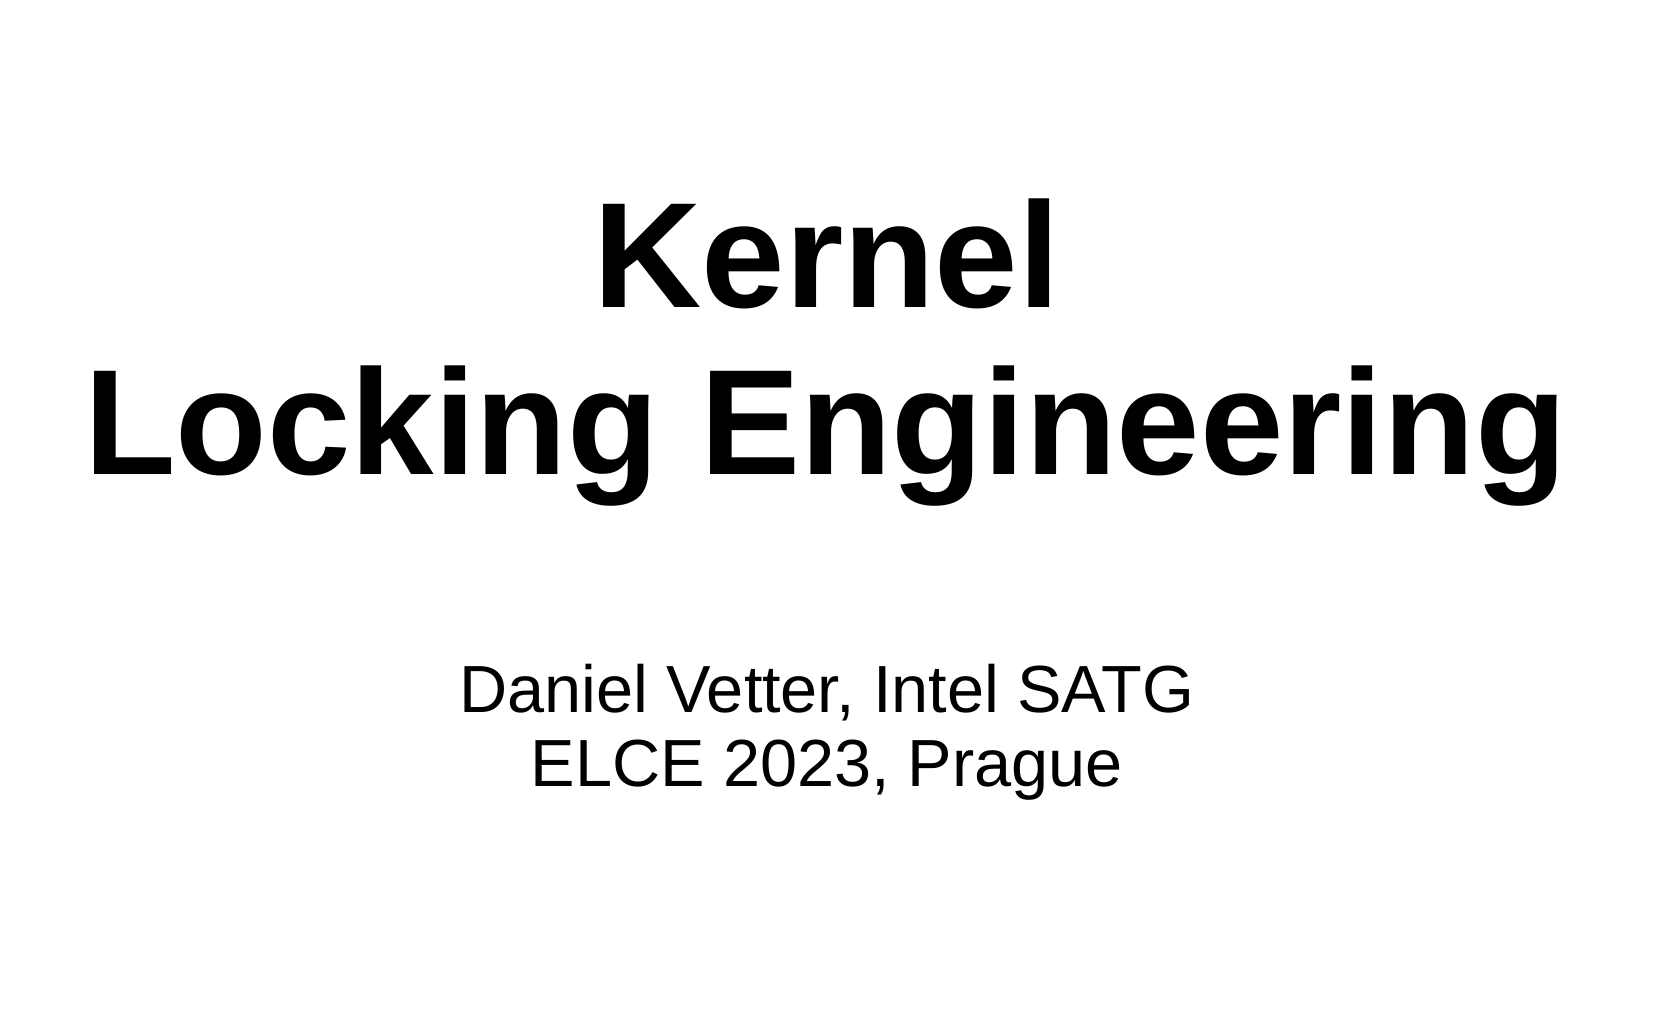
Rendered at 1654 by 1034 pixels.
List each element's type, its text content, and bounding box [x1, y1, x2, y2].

subtitle Daniel Vetter, Intel SATG ELCE 2023, Prague [82, 614, 1571, 839]
title Kernel Locking Engineering [47, 44, 1607, 634]
